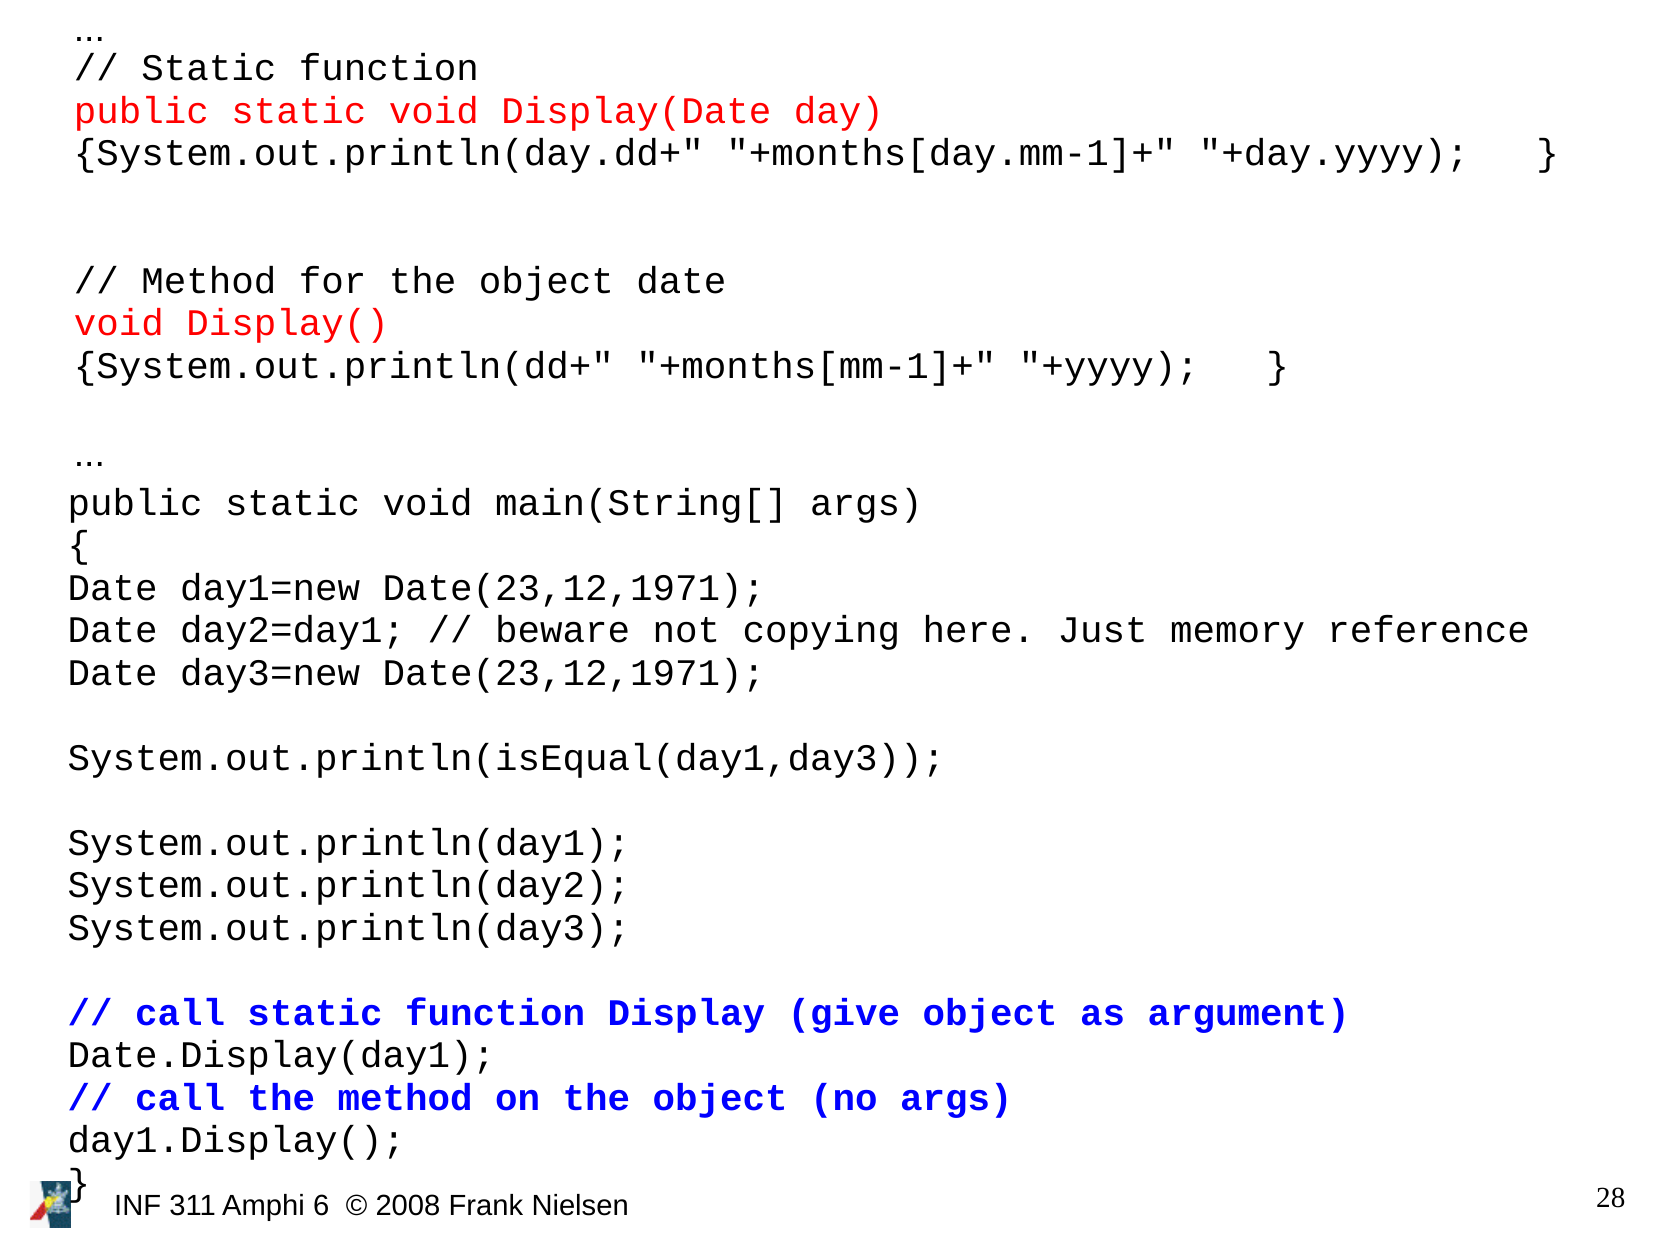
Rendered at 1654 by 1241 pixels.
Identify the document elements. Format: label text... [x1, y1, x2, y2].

text_box ... // Static function public static void Display(Date day) {System.out.println(day.dd+" "+months[day.mm-1]+" "+day.yyyy); } // Method for the object date void Display() {System.out.println(dd+" "+months[mm-1]+" "+yyyy); } ... [59, 0, 1574, 458]
picture [29, 1181, 71, 1228]
text_box public static void main(String[] args) { Date day1=new Date(23,12,1971); Date day2=day1; // beware not copying here. Just memory reference Date day3=new Date(23,12,1971); System.out.println(isEqual(day1,day3)); System.out.println(day1); System.out.println(day2); System.out.println(day3); // call static function Display (give object as argument) Date.Display(day1); // call the method on the object (no args) day1.Display(); } [52, 476, 1545, 1174]
